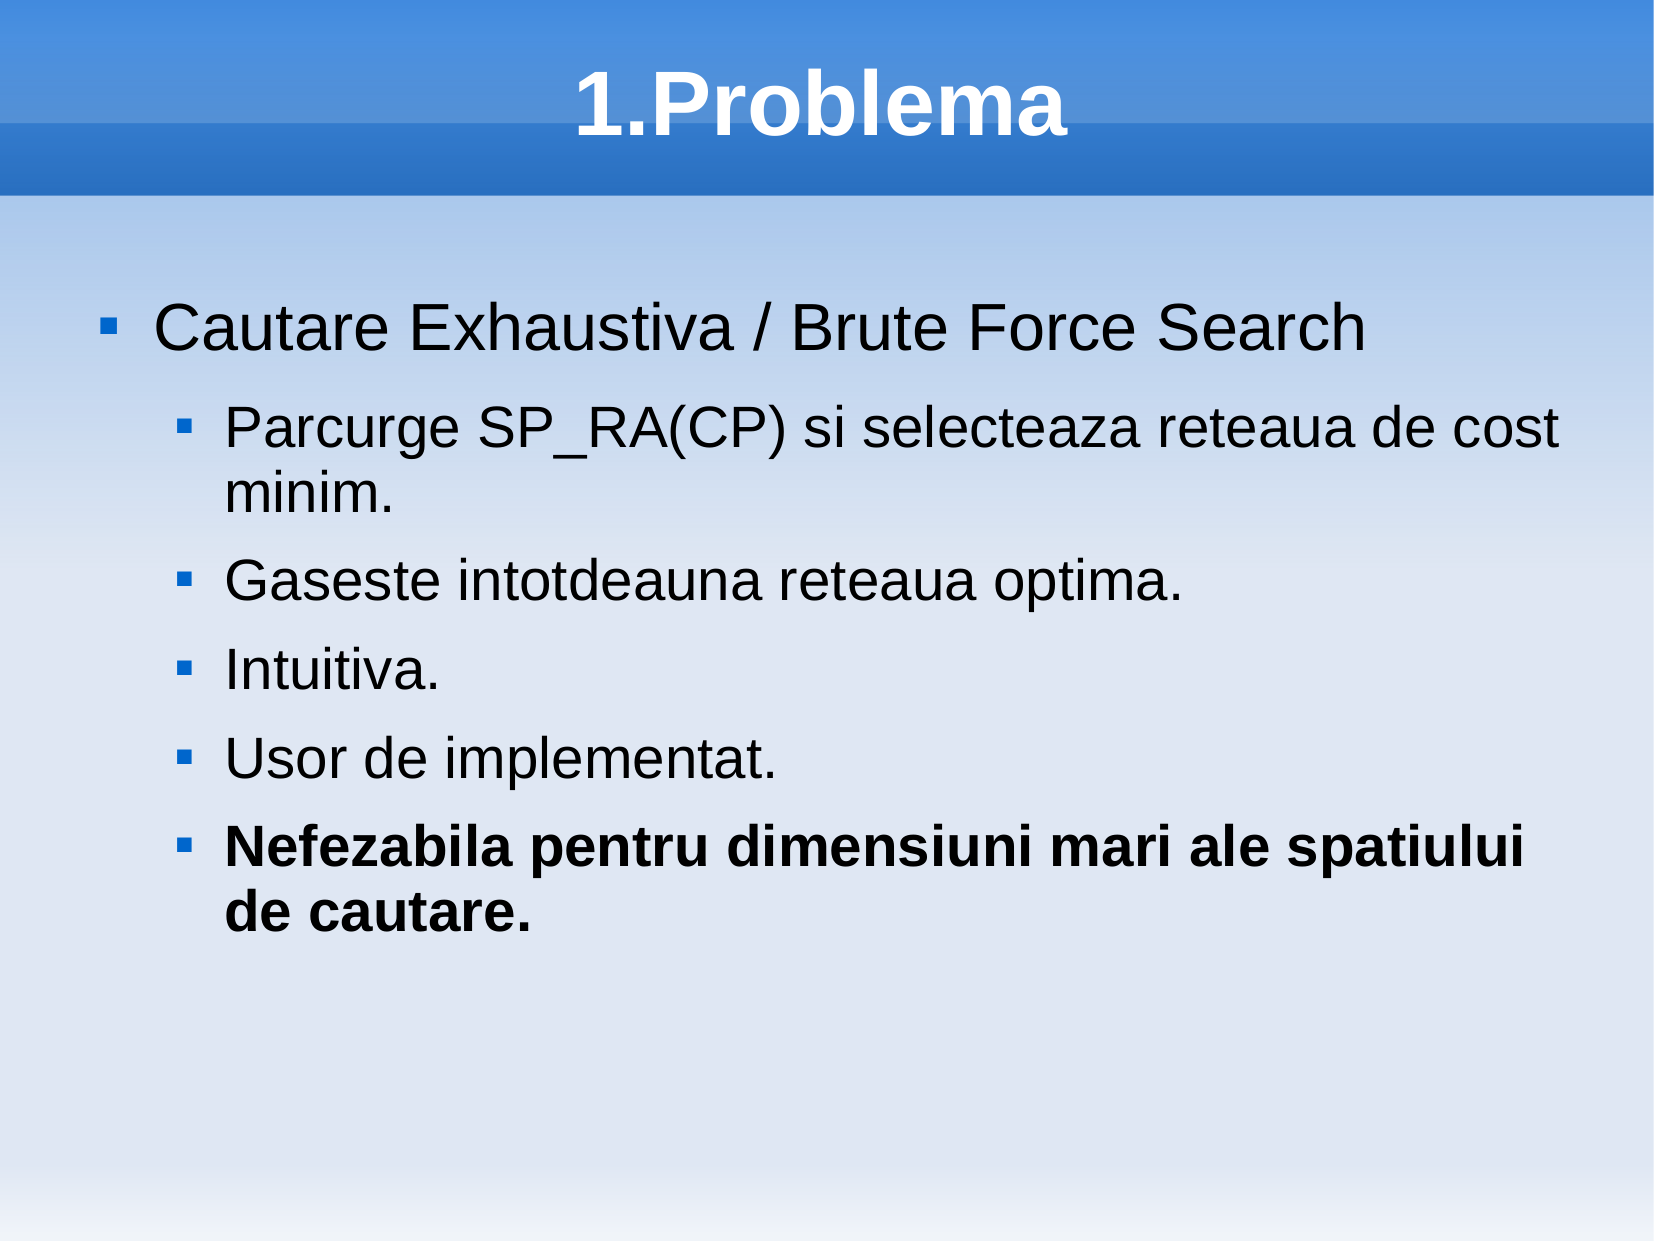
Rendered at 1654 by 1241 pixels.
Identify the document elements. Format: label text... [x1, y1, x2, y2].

title 1.Problema [76, 7, 1565, 200]
list Cautare Exhaustiva / Brute Force Search Parcurge SP_RA(CP) si selecteaza reteaua de cost minim. Gaseste intotdeauna reteaua optima. Intuitiva. Usor de implementat. Nefezabila pentru dimensiuni mari ale spatiului de cautare. [82, 290, 1571, 1094]
picture [0, 0, 1654, 1241]
